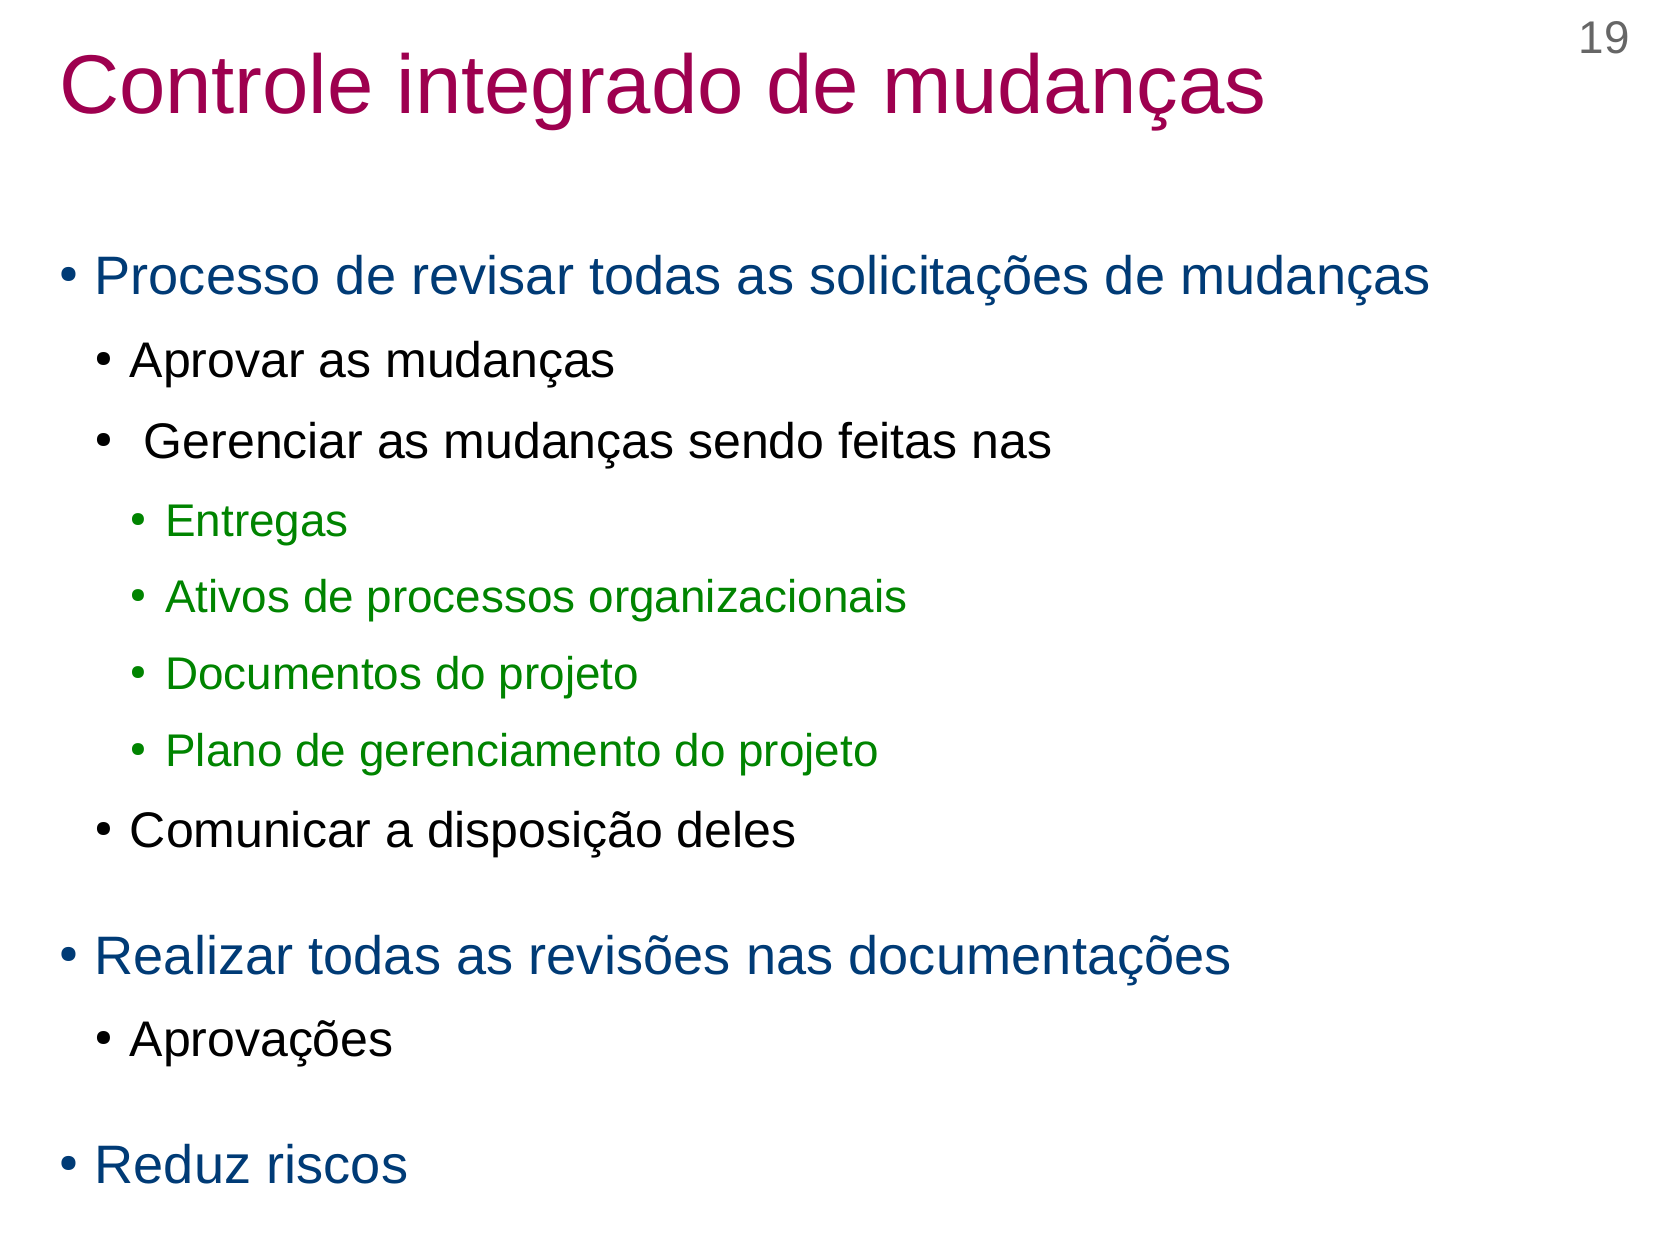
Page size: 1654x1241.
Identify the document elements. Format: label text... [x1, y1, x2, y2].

list Processo de revisar todas as solicitações de mudanças Aprovar as mudanças Gerenciar as mudanças sendo feitas nas Entregas Ativos de processos organizacionais Documentos do projeto Plano de gerenciamento do projeto Comunicar a disposição deles Realizar todas as revisões nas documentações Aprovações Reduz riscos [59, 236, 1595, 1211]
title Controle integrado de mudanças [59, 29, 1595, 148]
